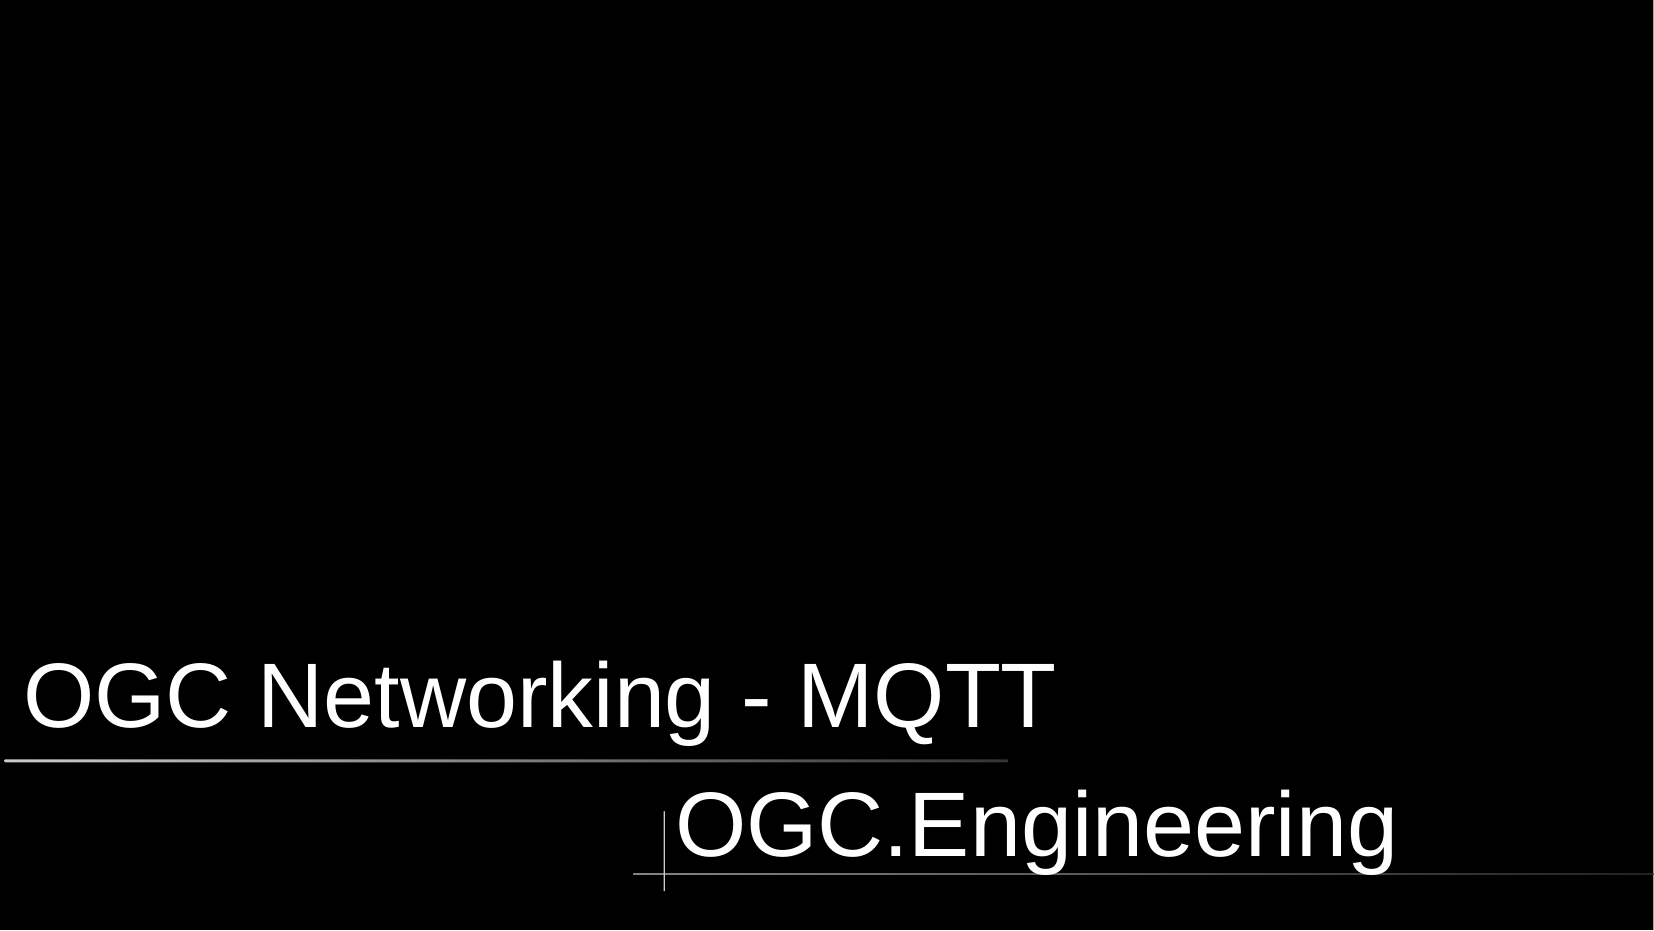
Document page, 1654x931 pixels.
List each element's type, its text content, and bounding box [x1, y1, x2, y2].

title OGC.Engineering [675, 773, 1651, 877]
title OGC Networking - MQTT [23, 641, 1501, 751]
